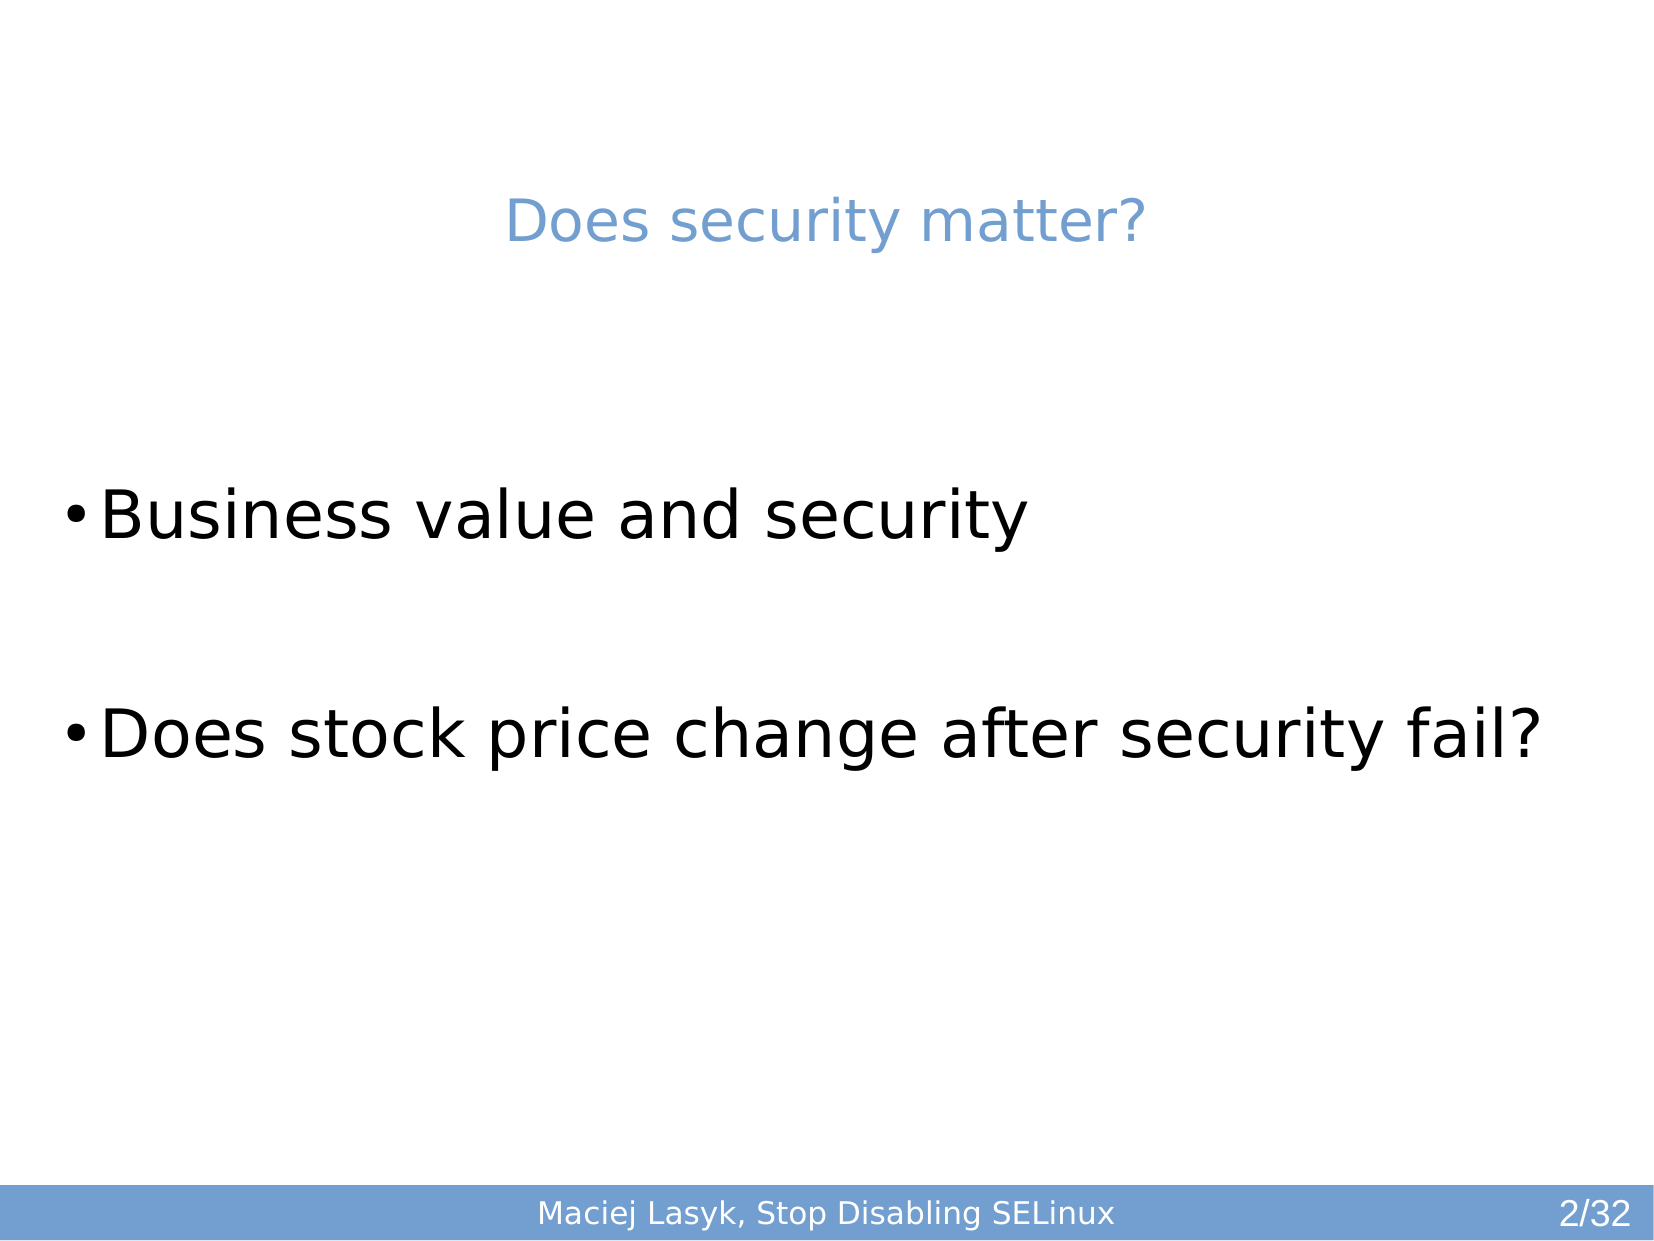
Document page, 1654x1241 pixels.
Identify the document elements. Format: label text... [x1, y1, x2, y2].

text_box Business value and security Does stock price change after security fail? [49, 468, 1561, 781]
text_box Maciej Lasyk, Stop Disabling SELinux [522, 1188, 1132, 1240]
text_box [0, 1185, 1533, 1241]
text_box 2/32 [1533, 1185, 1647, 1241]
text_box [1647, 1185, 1654, 1241]
text_box Does security matter? [489, 180, 1164, 263]
